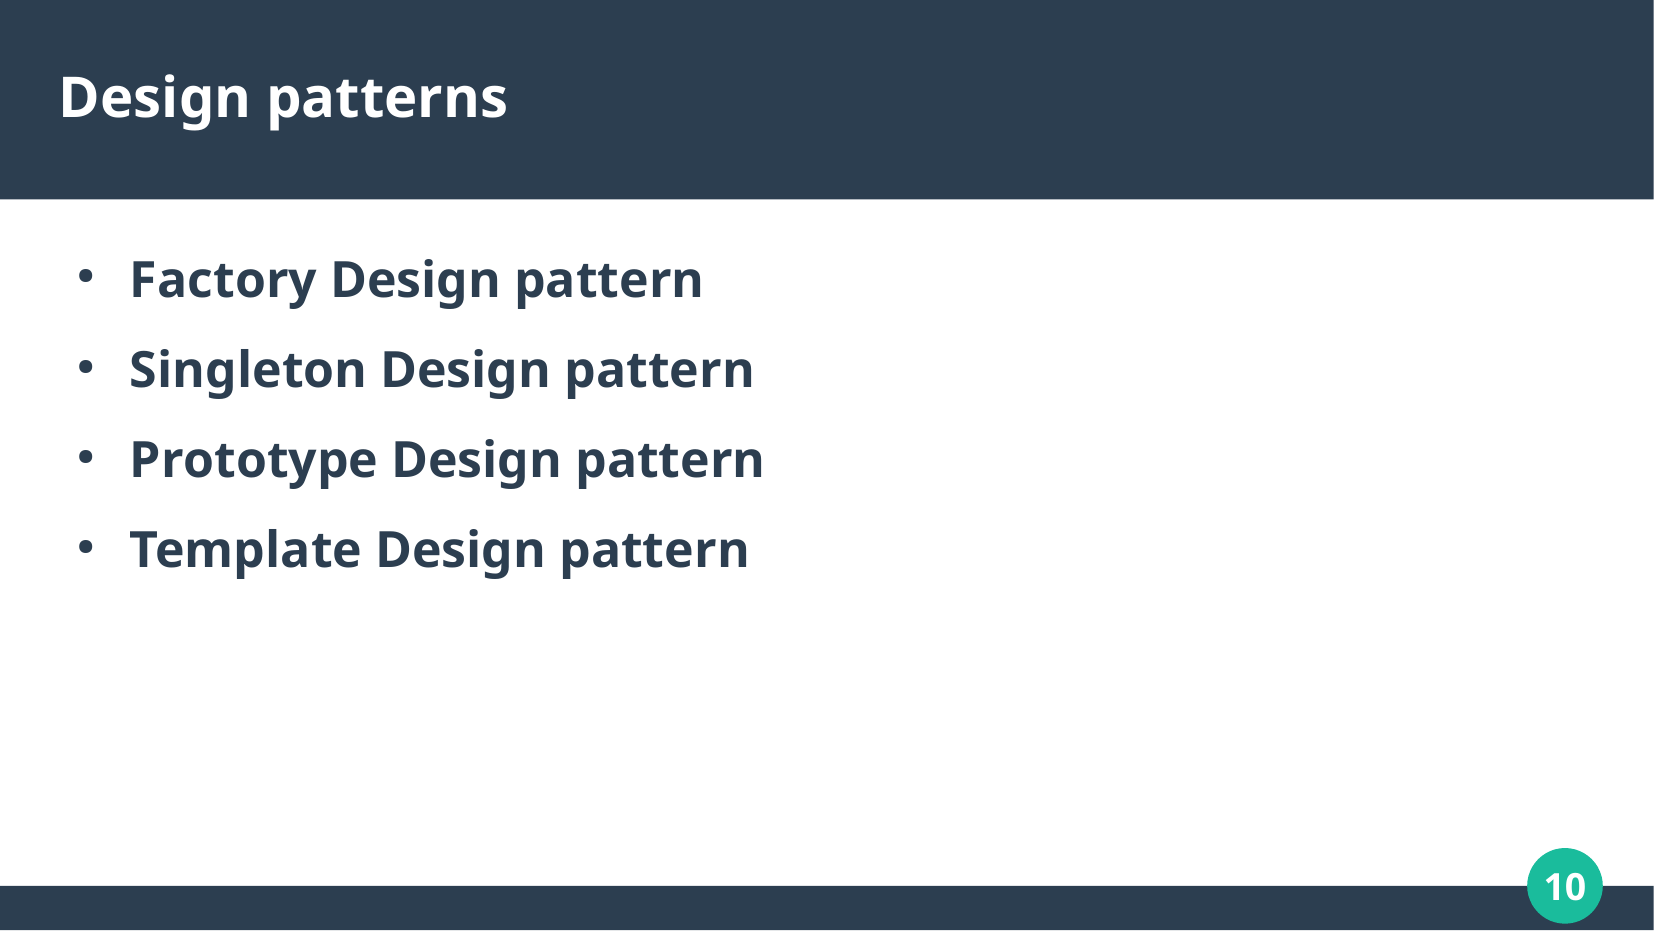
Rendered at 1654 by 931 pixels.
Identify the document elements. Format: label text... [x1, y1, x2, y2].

title Design patterns [59, 37, 1595, 155]
list Factory Design pattern Singleton Design pattern Prototype Design pattern Template Design pattern [59, 243, 1595, 864]
